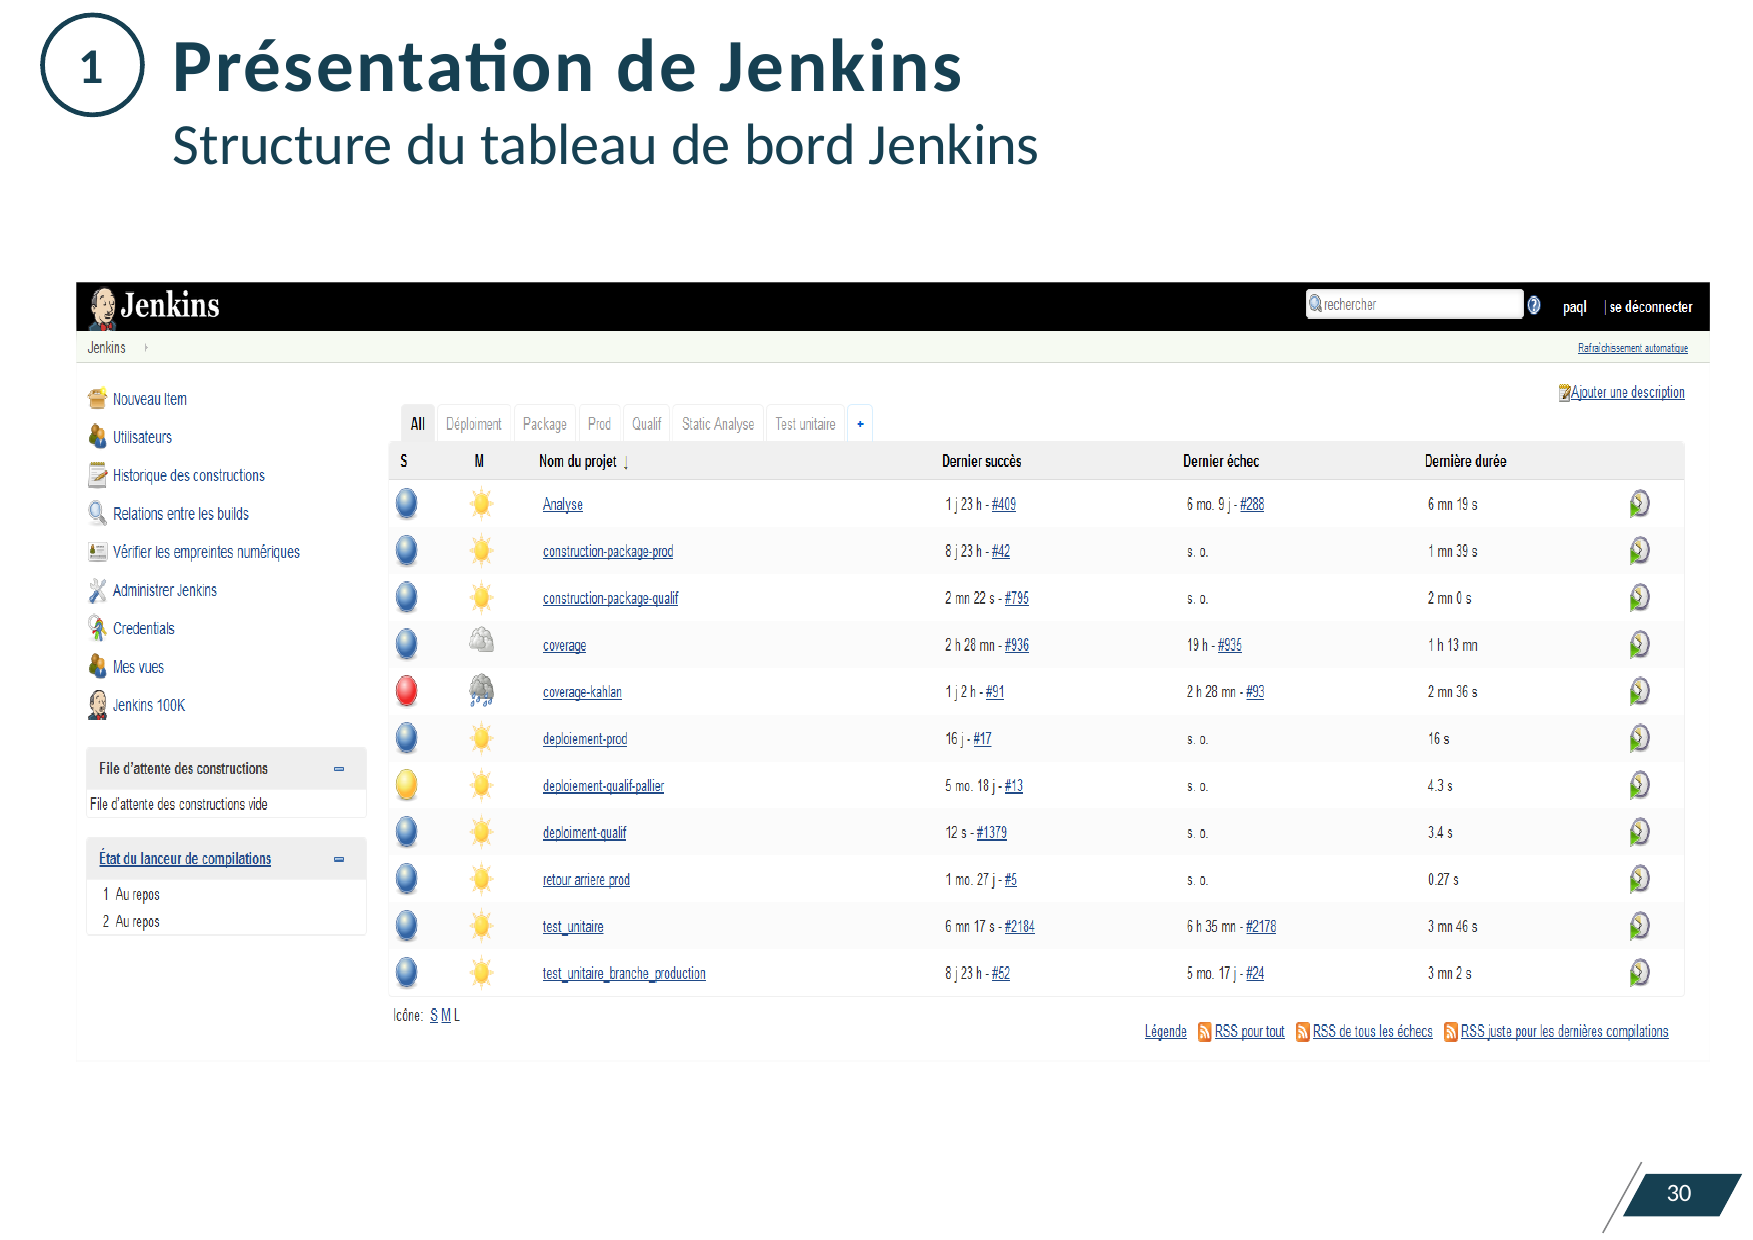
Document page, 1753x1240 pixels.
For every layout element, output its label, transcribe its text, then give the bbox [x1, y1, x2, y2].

text_box 30 [1638, 1169, 1707, 1215]
text_box 1 [76, 31, 109, 94]
title Présentation de Jenkins Structure du tableau de bord Jenkins [172, 16, 1580, 178]
picture [76, 282, 1710, 1062]
